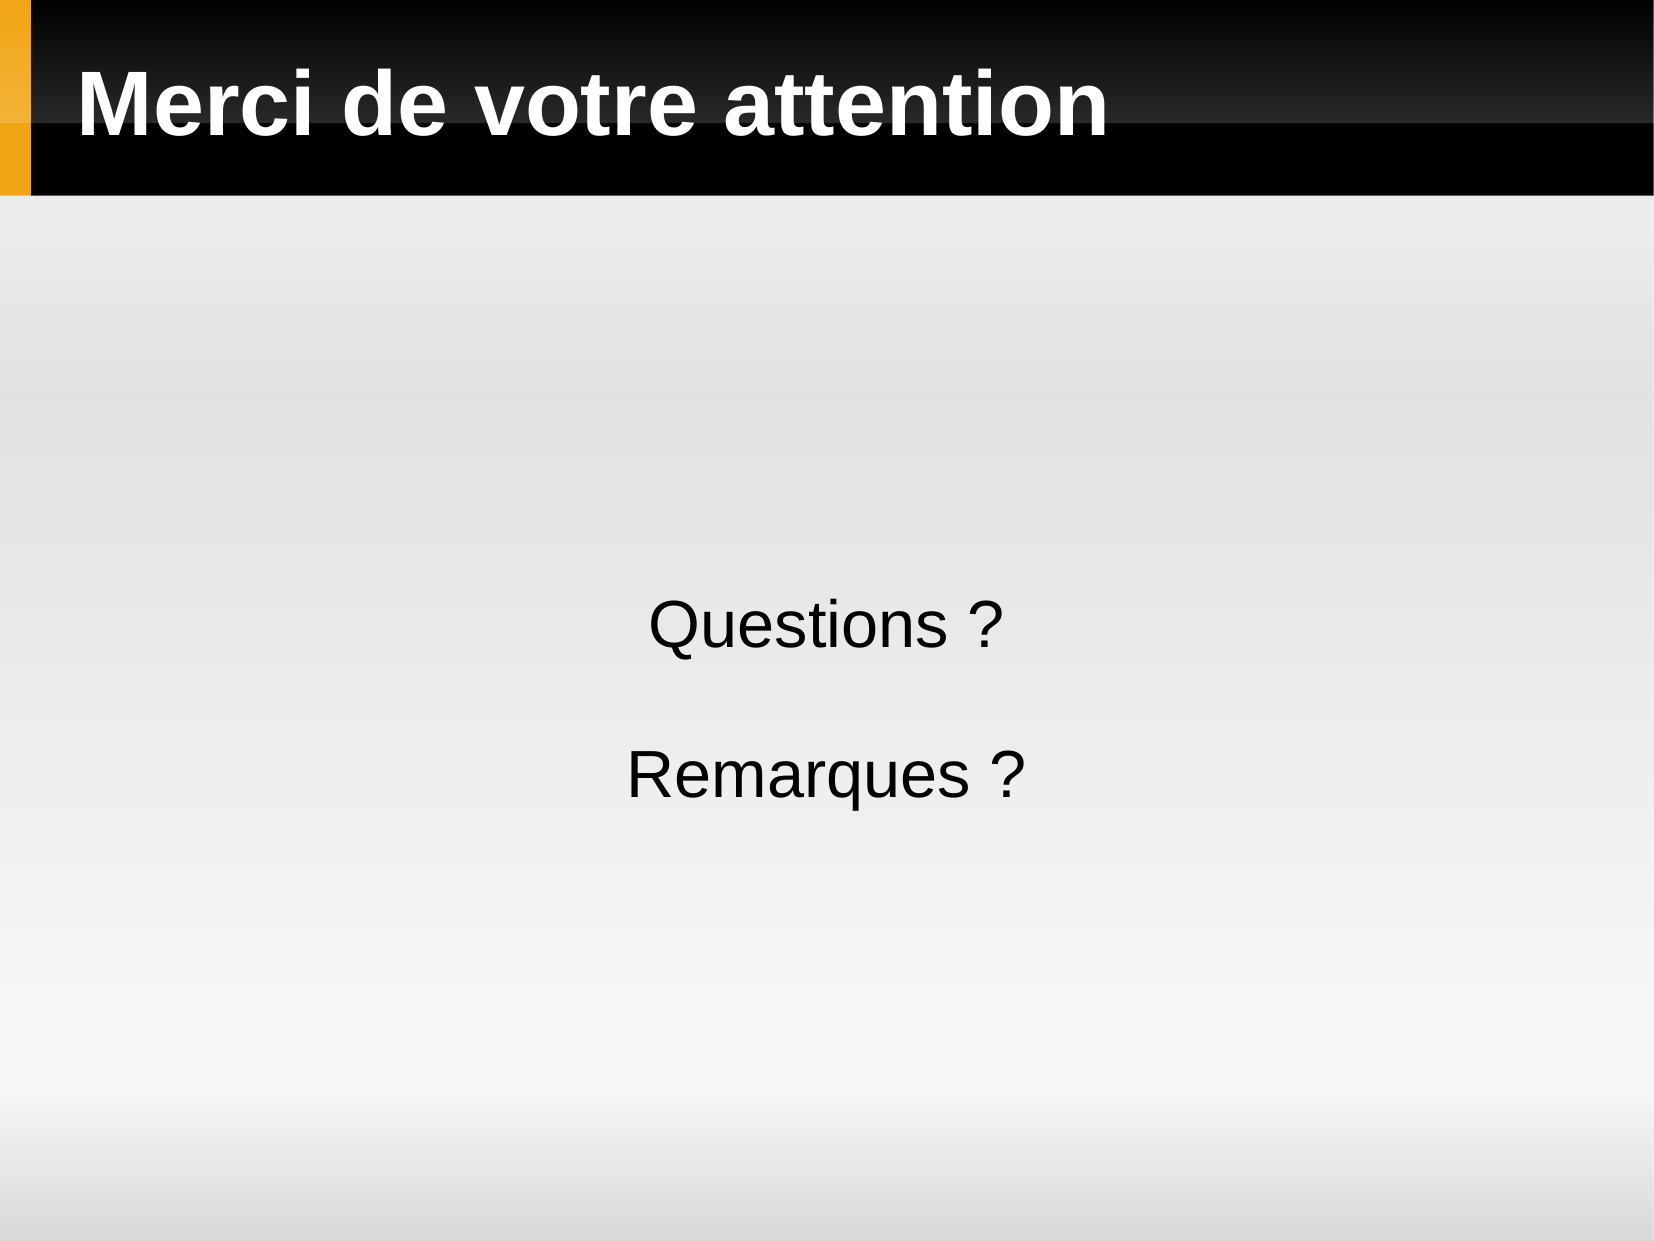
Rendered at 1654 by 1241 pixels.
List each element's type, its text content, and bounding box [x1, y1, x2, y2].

picture [0, 0, 1654, 1241]
title Merci de votre attention [76, 0, 1565, 208]
subtitle Questions ? Remarques ? [82, 297, 1571, 1102]
